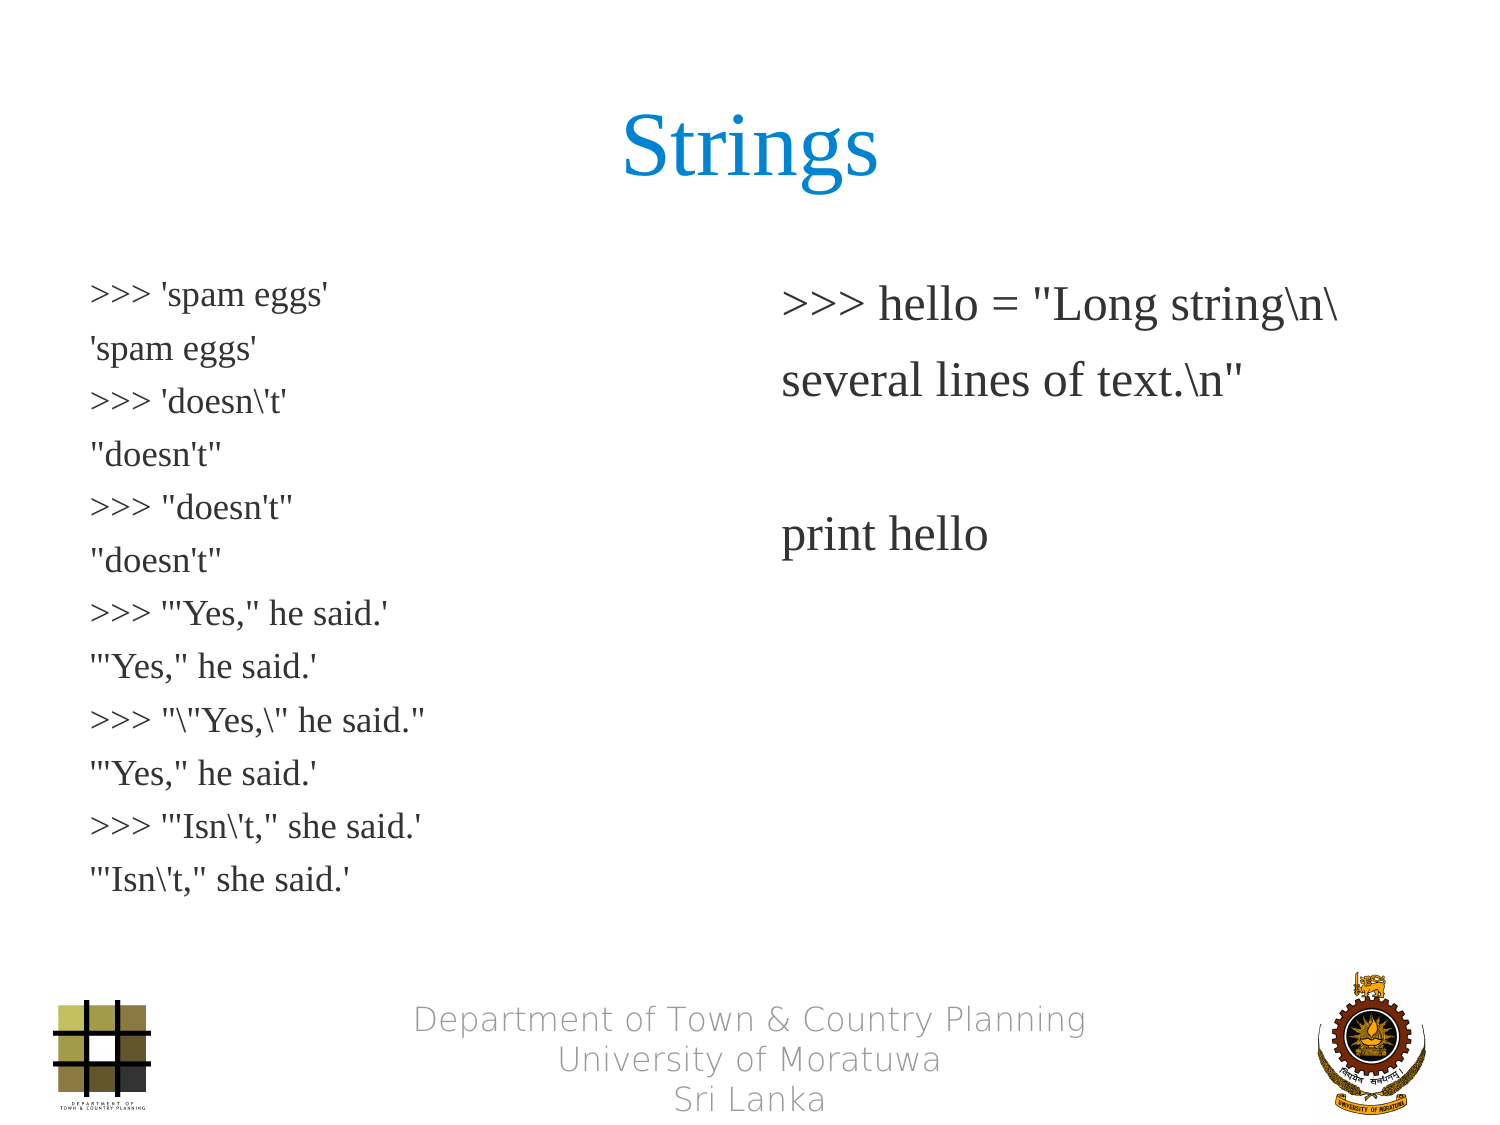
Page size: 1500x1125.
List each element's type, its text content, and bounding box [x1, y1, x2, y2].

list >>> 'spam eggs' 'spam eggs' >>> 'doesn\'t' "doesn't" >>> "doesn't" "doesn't" >>> '"Yes," he said.' '"Yes," he said.' >>> "\"Yes,\" he said." '"Yes," he said.' >>> '"Isn\'t," she said.' '"Isn\'t," she said.' [75, 262, 734, 916]
title Strings [75, 45, 1426, 233]
list >>> hello = "Long string\n\ several lines of text.\n" print hello [766, 262, 1426, 916]
picture [1312, 966, 1435, 1125]
picture [53, 1000, 151, 1110]
